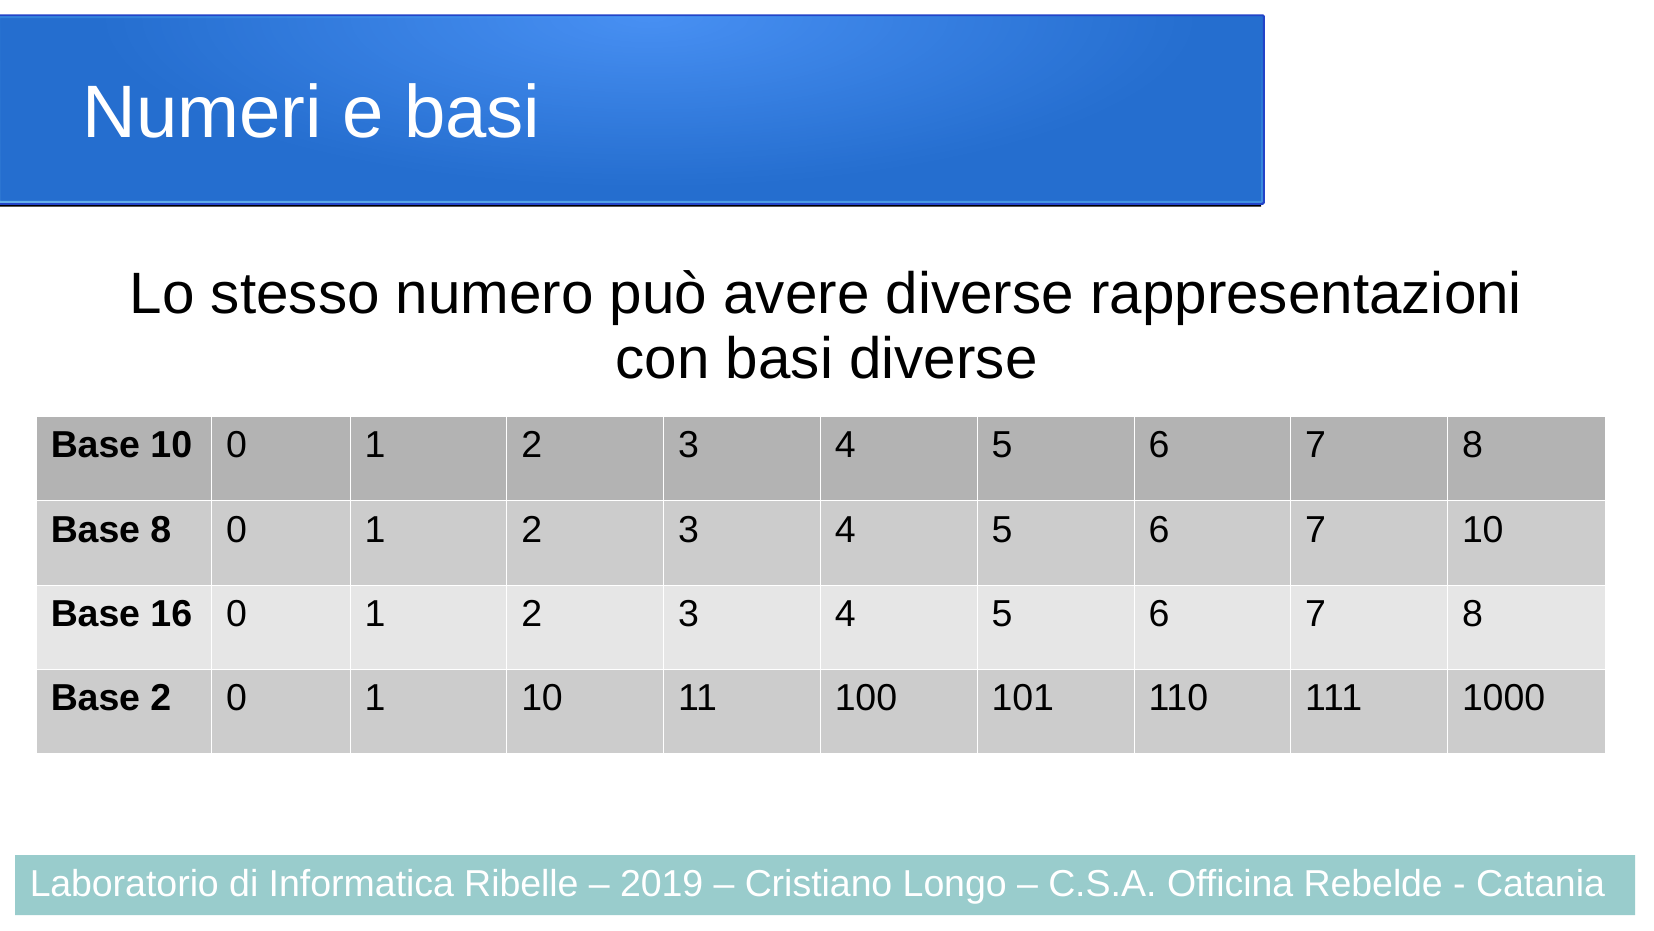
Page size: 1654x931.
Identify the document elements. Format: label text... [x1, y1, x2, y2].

table_cell Base 16 [37, 586, 211, 669]
table_header 6 [1135, 417, 1290, 500]
table_cell 1 [351, 670, 506, 753]
table_cell 11 [664, 670, 820, 753]
table_cell Base 2 [37, 670, 211, 753]
table_header 1 [351, 417, 506, 500]
title Numeri e basi [82, 35, 1235, 189]
text_box Laboratorio di Informatica Ribelle – 2019 – Cristiano Longo – C.S.A. Officina Rebelde - Catania [15, 855, 1636, 916]
table_cell 10 [507, 670, 663, 753]
table_cell 2 [507, 501, 663, 585]
table_header 0 [212, 417, 350, 500]
table_header Base 10 [37, 417, 211, 500]
table_header 7 [1291, 417, 1447, 500]
table_cell Base 8 [37, 501, 211, 585]
table_cell 111 [1291, 670, 1447, 753]
table_cell 6 [1135, 586, 1290, 669]
table_cell 3 [664, 586, 820, 669]
table_cell 4 [821, 586, 977, 669]
table_cell 8 [1448, 586, 1605, 669]
table_cell 0 [212, 501, 350, 585]
table_cell 4 [821, 501, 977, 585]
table_header 8 [1448, 417, 1605, 500]
table_header 3 [664, 417, 820, 500]
table_cell 1 [351, 586, 506, 669]
table_cell 0 [212, 586, 350, 669]
table_cell 10 [1448, 501, 1605, 585]
table_cell 0 [212, 670, 350, 753]
table_cell 1000 [1448, 670, 1605, 753]
table_header 4 [821, 417, 977, 500]
table_cell 2 [507, 586, 663, 669]
table_cell 5 [978, 586, 1134, 669]
table_cell 110 [1135, 670, 1290, 753]
table_cell 6 [1135, 501, 1290, 585]
table_cell 101 [978, 670, 1134, 753]
table_header 5 [978, 417, 1134, 500]
table_cell 3 [664, 501, 820, 585]
table_header 2 [507, 417, 663, 500]
table_cell 1 [351, 501, 506, 585]
table_cell 100 [821, 670, 977, 753]
table_cell 7 [1291, 586, 1447, 669]
table_cell 5 [978, 501, 1134, 585]
subtitle Lo stesso numero può avere diverse rappresentazioni con basi diverse [82, 210, 1571, 416]
table_cell 7 [1291, 501, 1447, 585]
